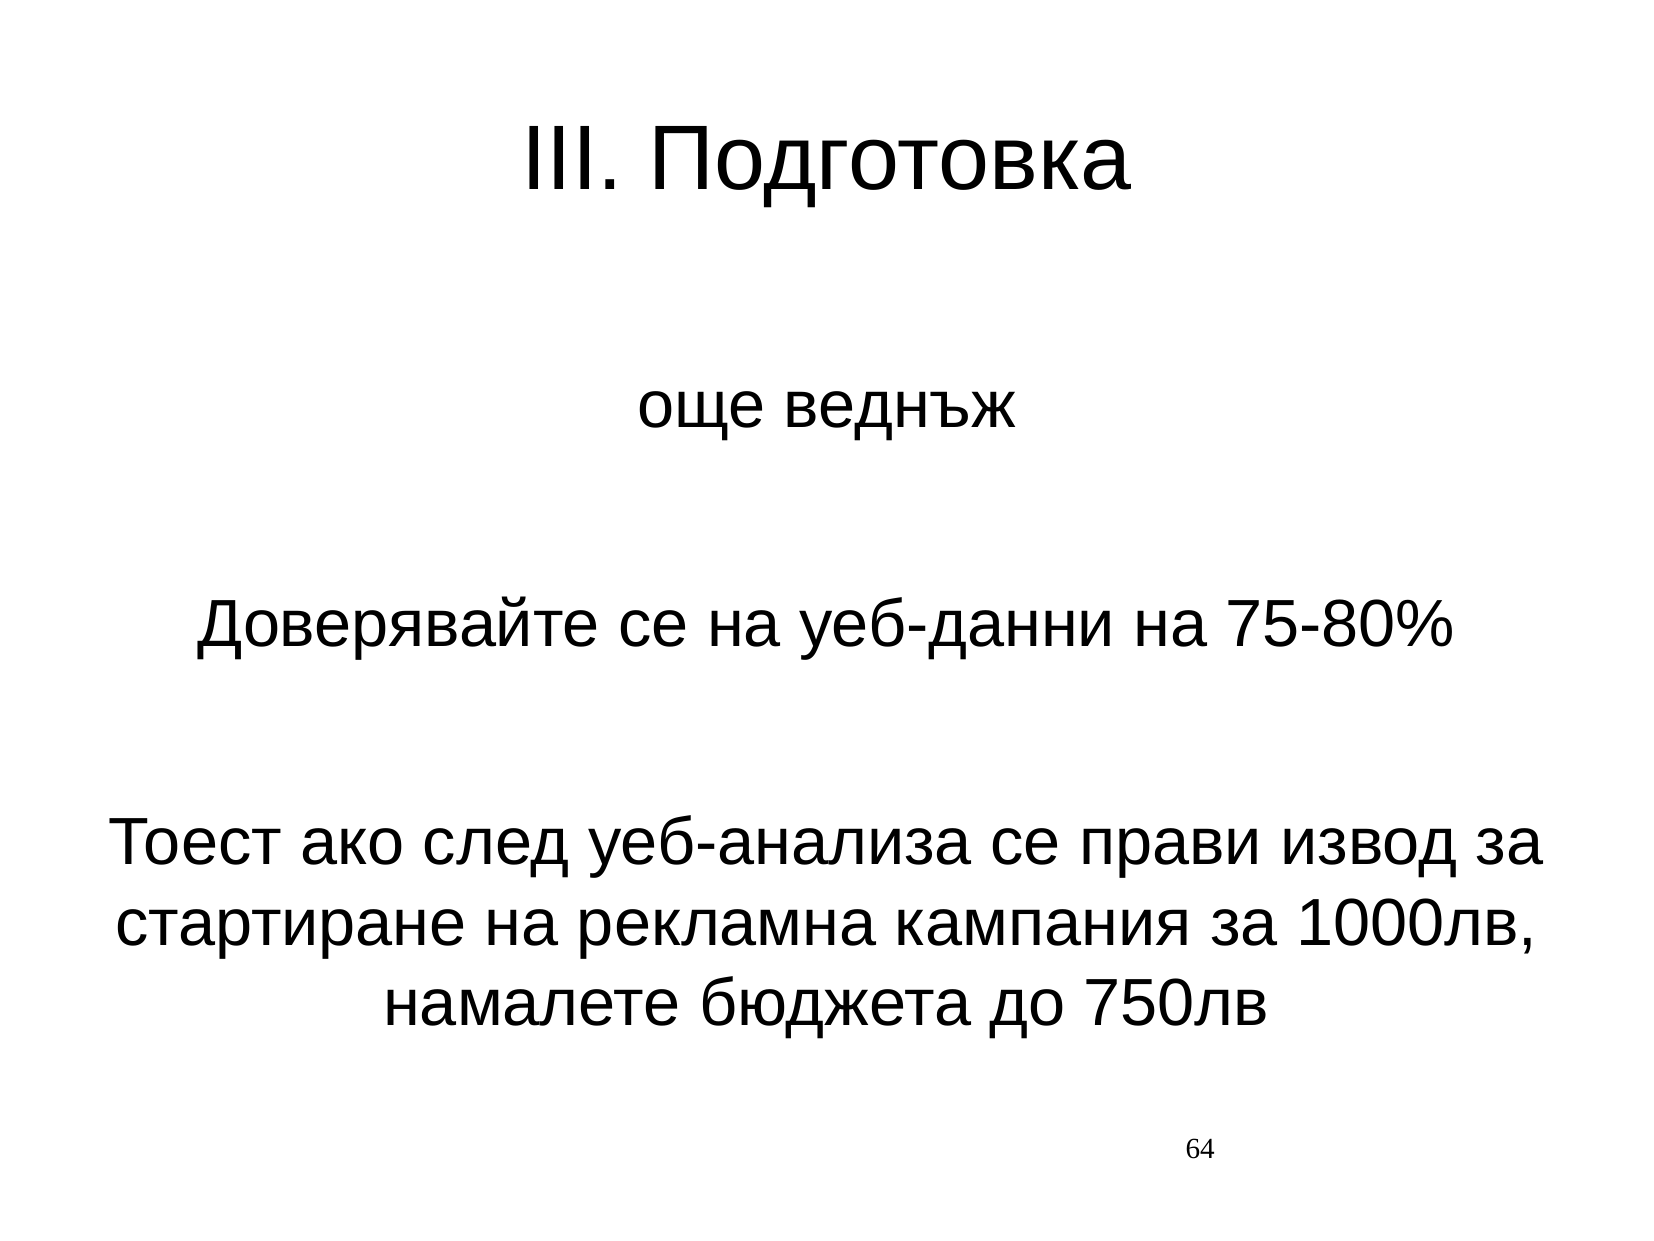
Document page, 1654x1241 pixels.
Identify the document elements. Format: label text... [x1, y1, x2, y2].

title III. Подготовка [82, 49, 1571, 257]
text_box [1185, 1129, 1571, 1216]
subtitle още веднъж Доверявайте се на уеб-данни на 75-80% Тоест ако след уеб-анализа се прави извод за стартиране на рекламна кампания за 1000лв, намалете бюджета до 750лв [82, 290, 1571, 1109]
